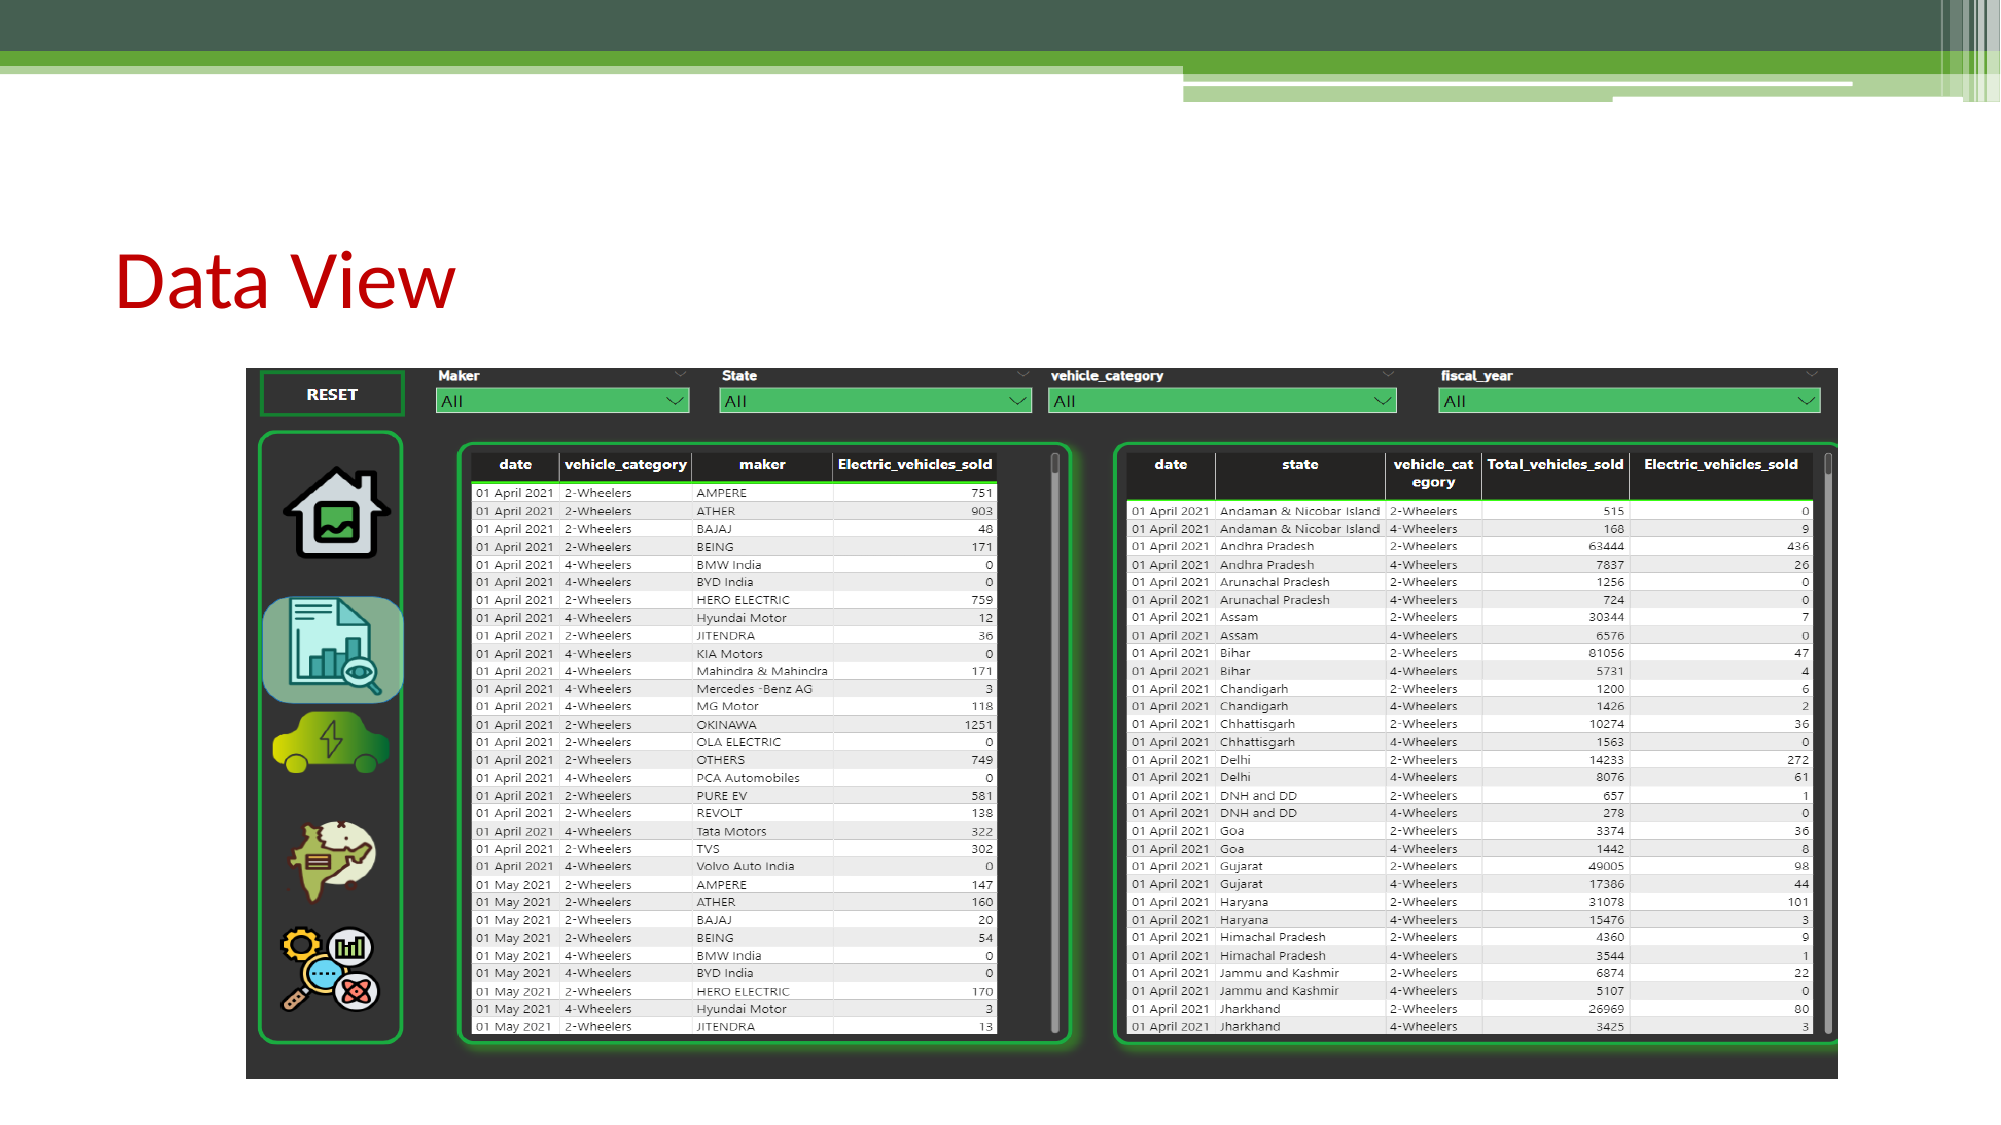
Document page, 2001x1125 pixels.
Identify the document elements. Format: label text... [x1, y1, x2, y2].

title Data View [99, 187, 1900, 363]
picture [246, 369, 1838, 1079]
